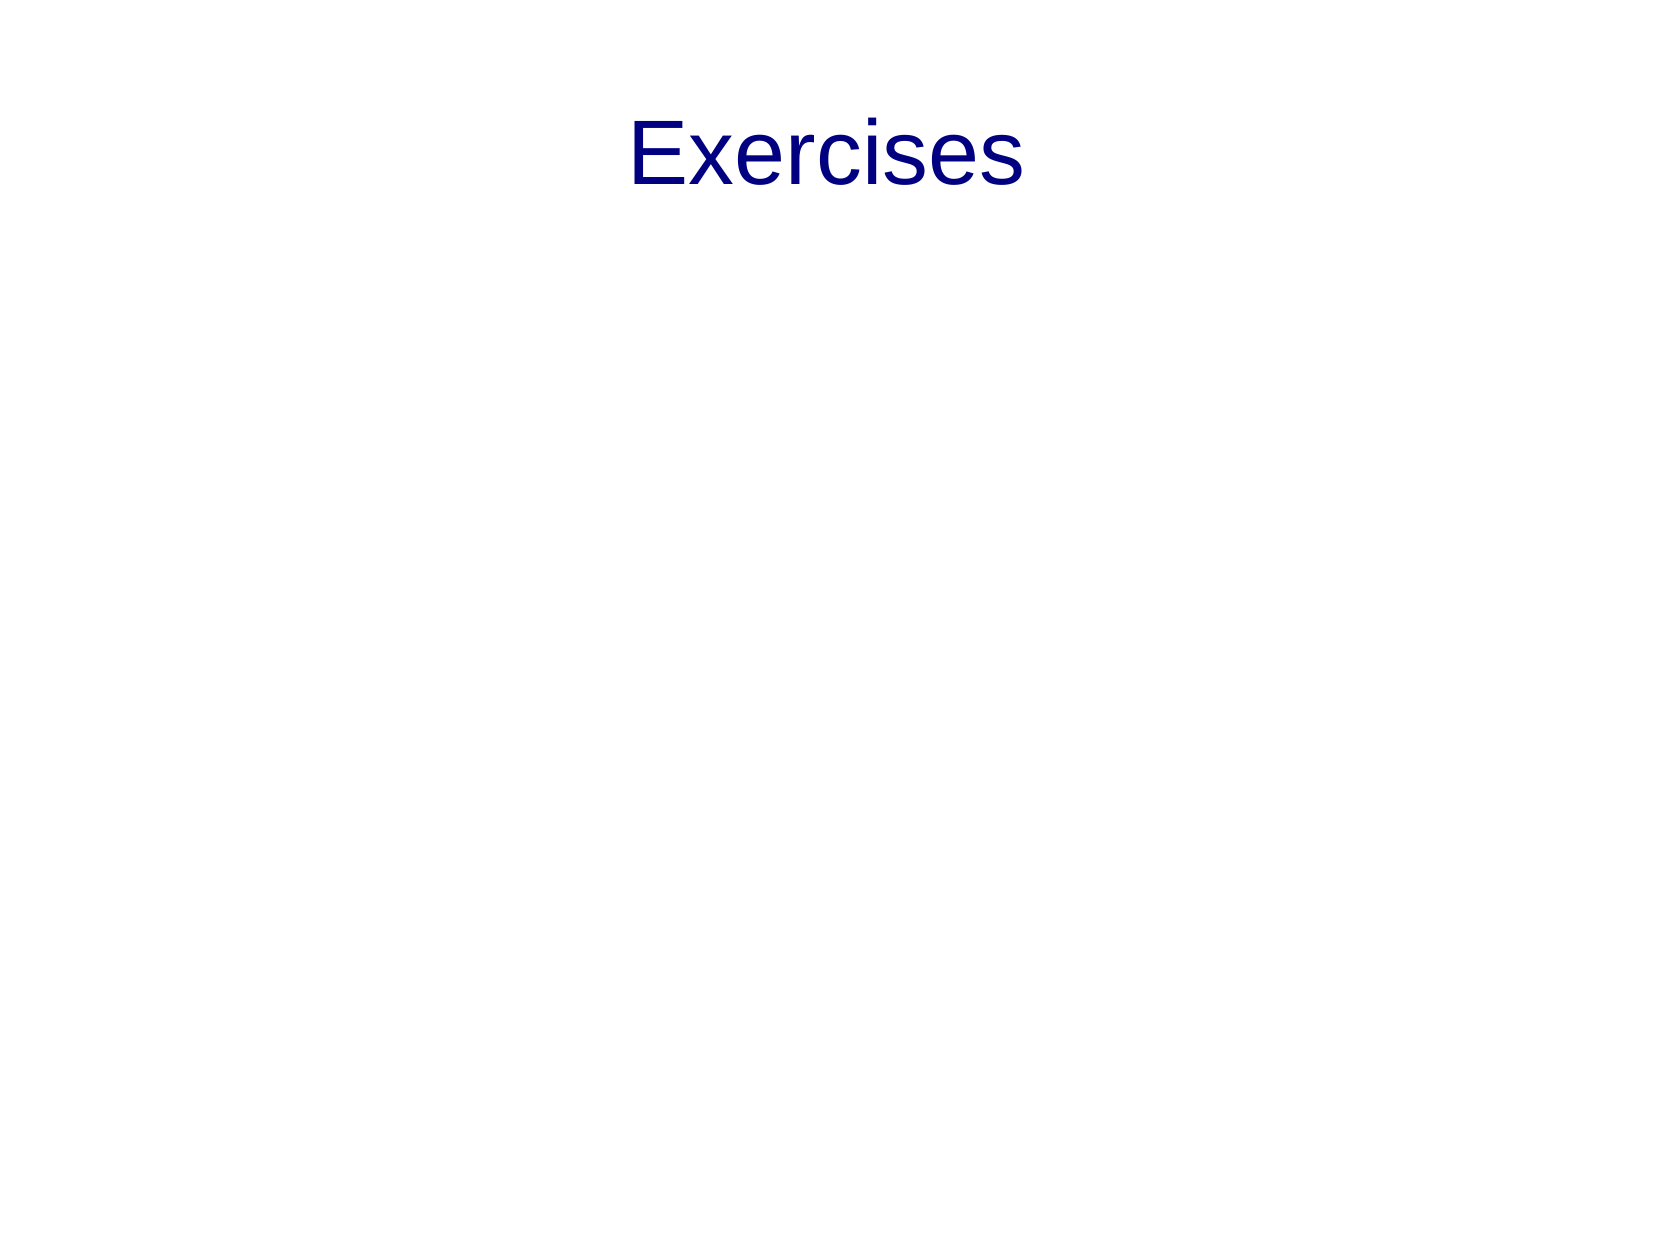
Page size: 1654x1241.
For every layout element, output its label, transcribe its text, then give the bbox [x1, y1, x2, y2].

title Exercises [82, 49, 1571, 257]
